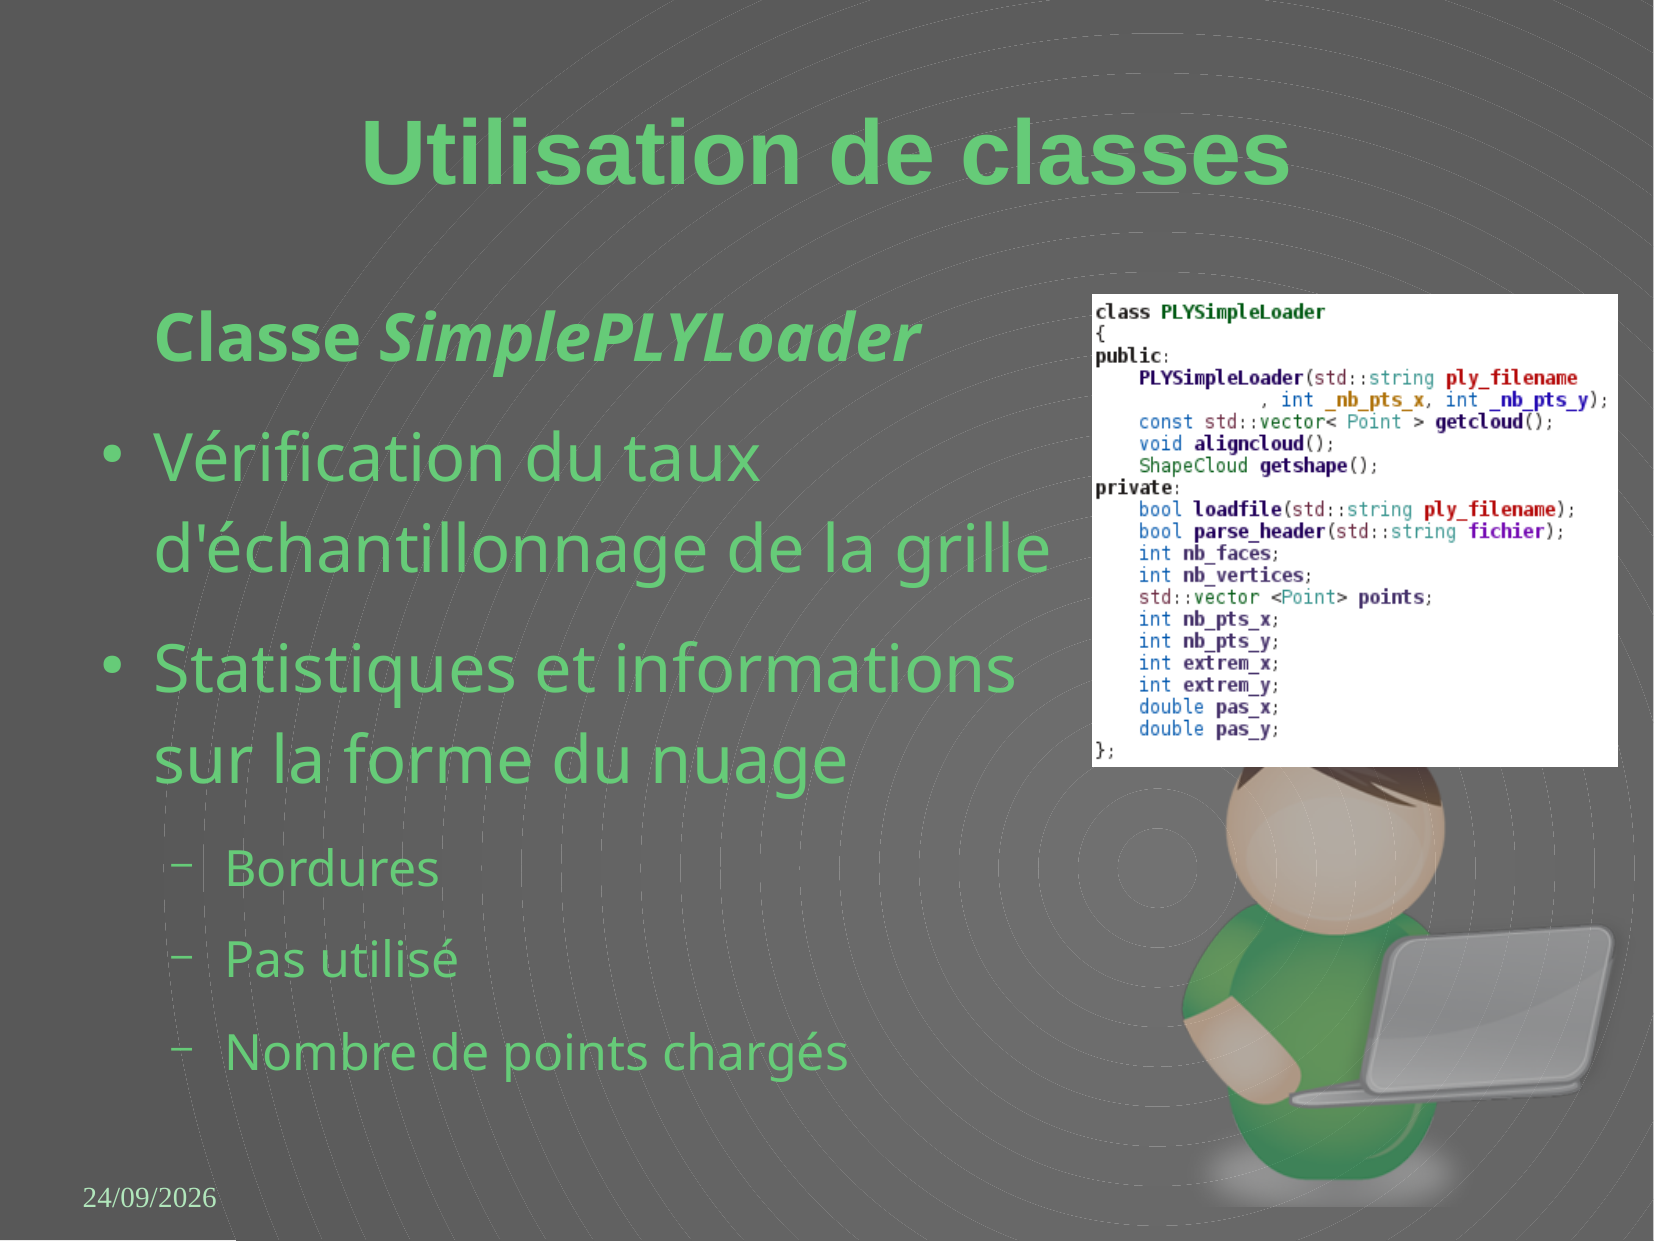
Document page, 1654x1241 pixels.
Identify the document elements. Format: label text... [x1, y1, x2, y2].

title Utilisation de classes [82, 49, 1571, 257]
list Classe SimplePLYLoader Vérification du taux d'échantillonnage de la grille Statistiques et informations sur la forme du nuage Bordures Pas utilisé Nombre de points chargés [82, 290, 1065, 1158]
picture [1092, 294, 1642, 1207]
